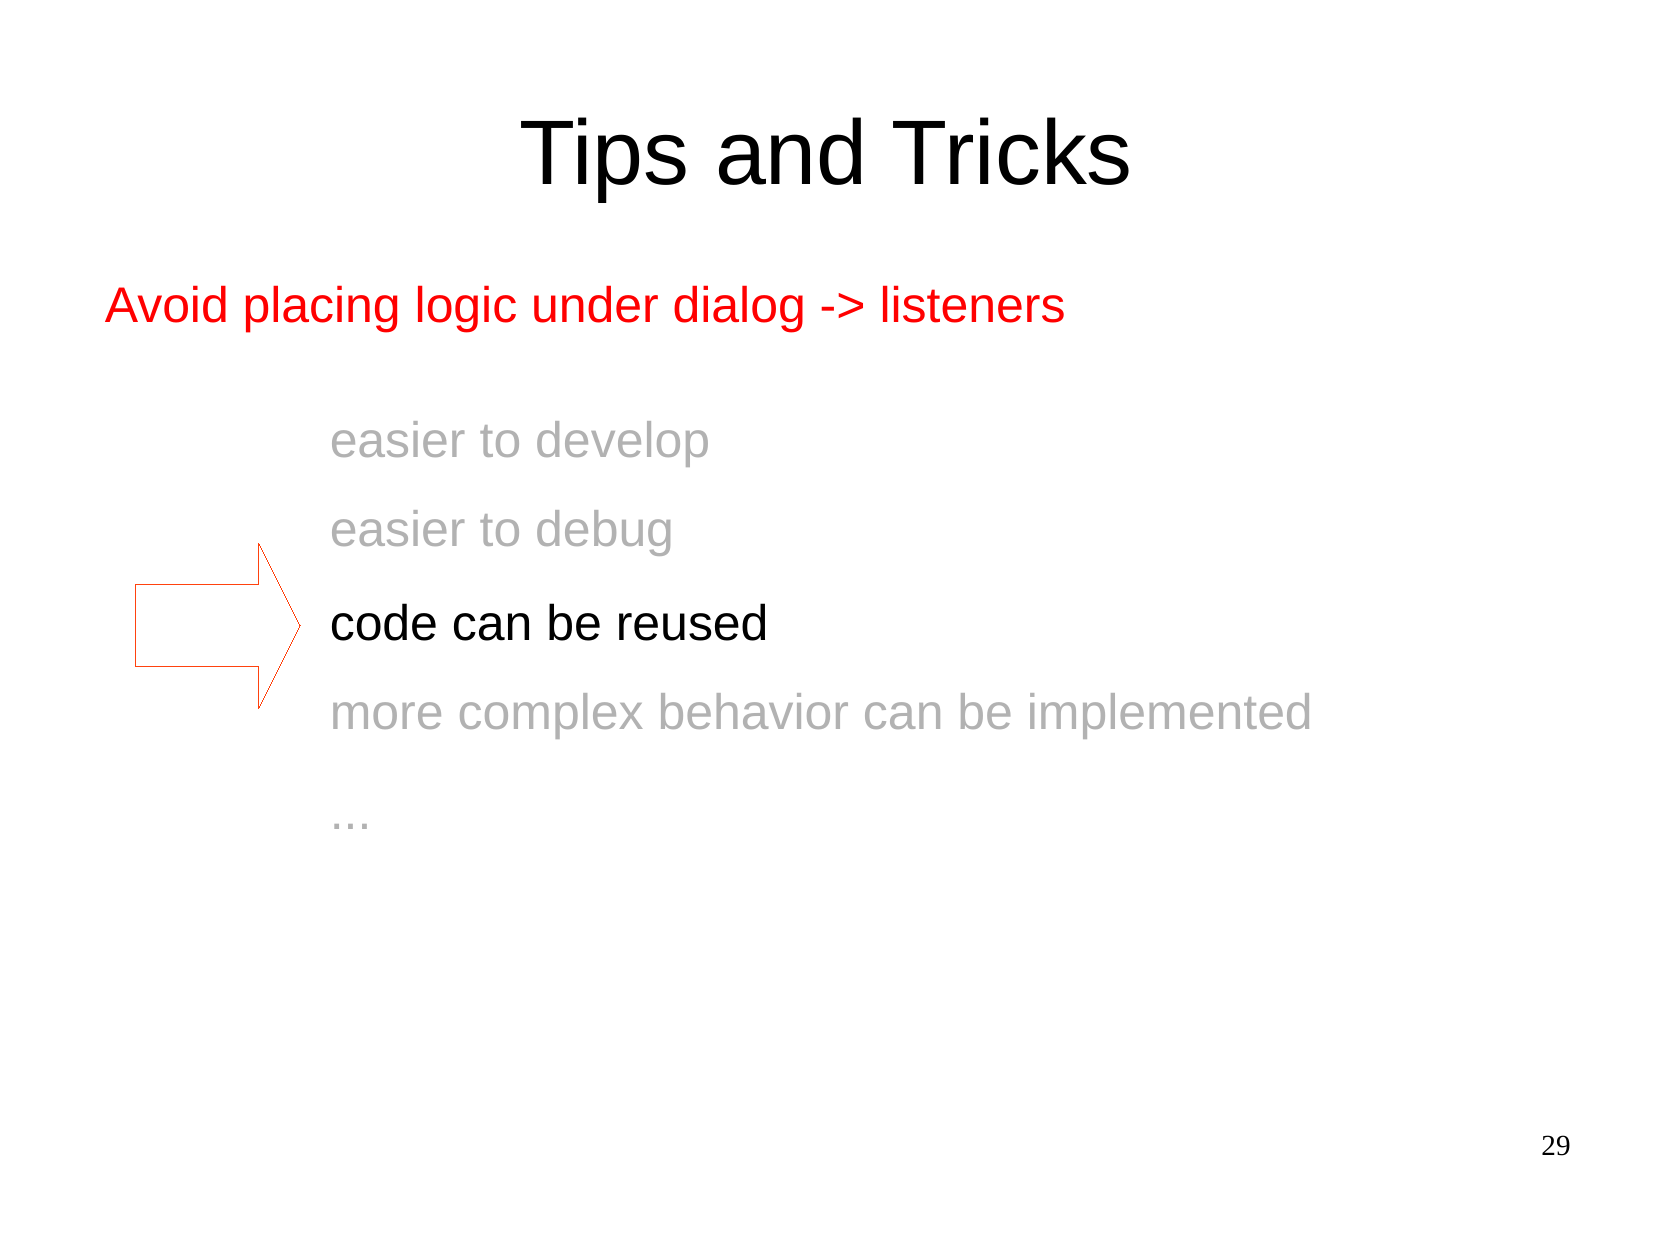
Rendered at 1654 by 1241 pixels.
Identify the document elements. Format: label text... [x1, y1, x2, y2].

text_box easier to debug [315, 493, 690, 565]
text_box Avoid placing logic under dialog -> listeners [90, 270, 1576, 342]
text_box ... [315, 777, 387, 849]
text_box easier to develop [315, 405, 726, 477]
text_box code can be reused [315, 588, 784, 660]
text_box more complex behavior can be implemented [315, 676, 1329, 748]
title Tips and Tricks [82, 49, 1571, 257]
